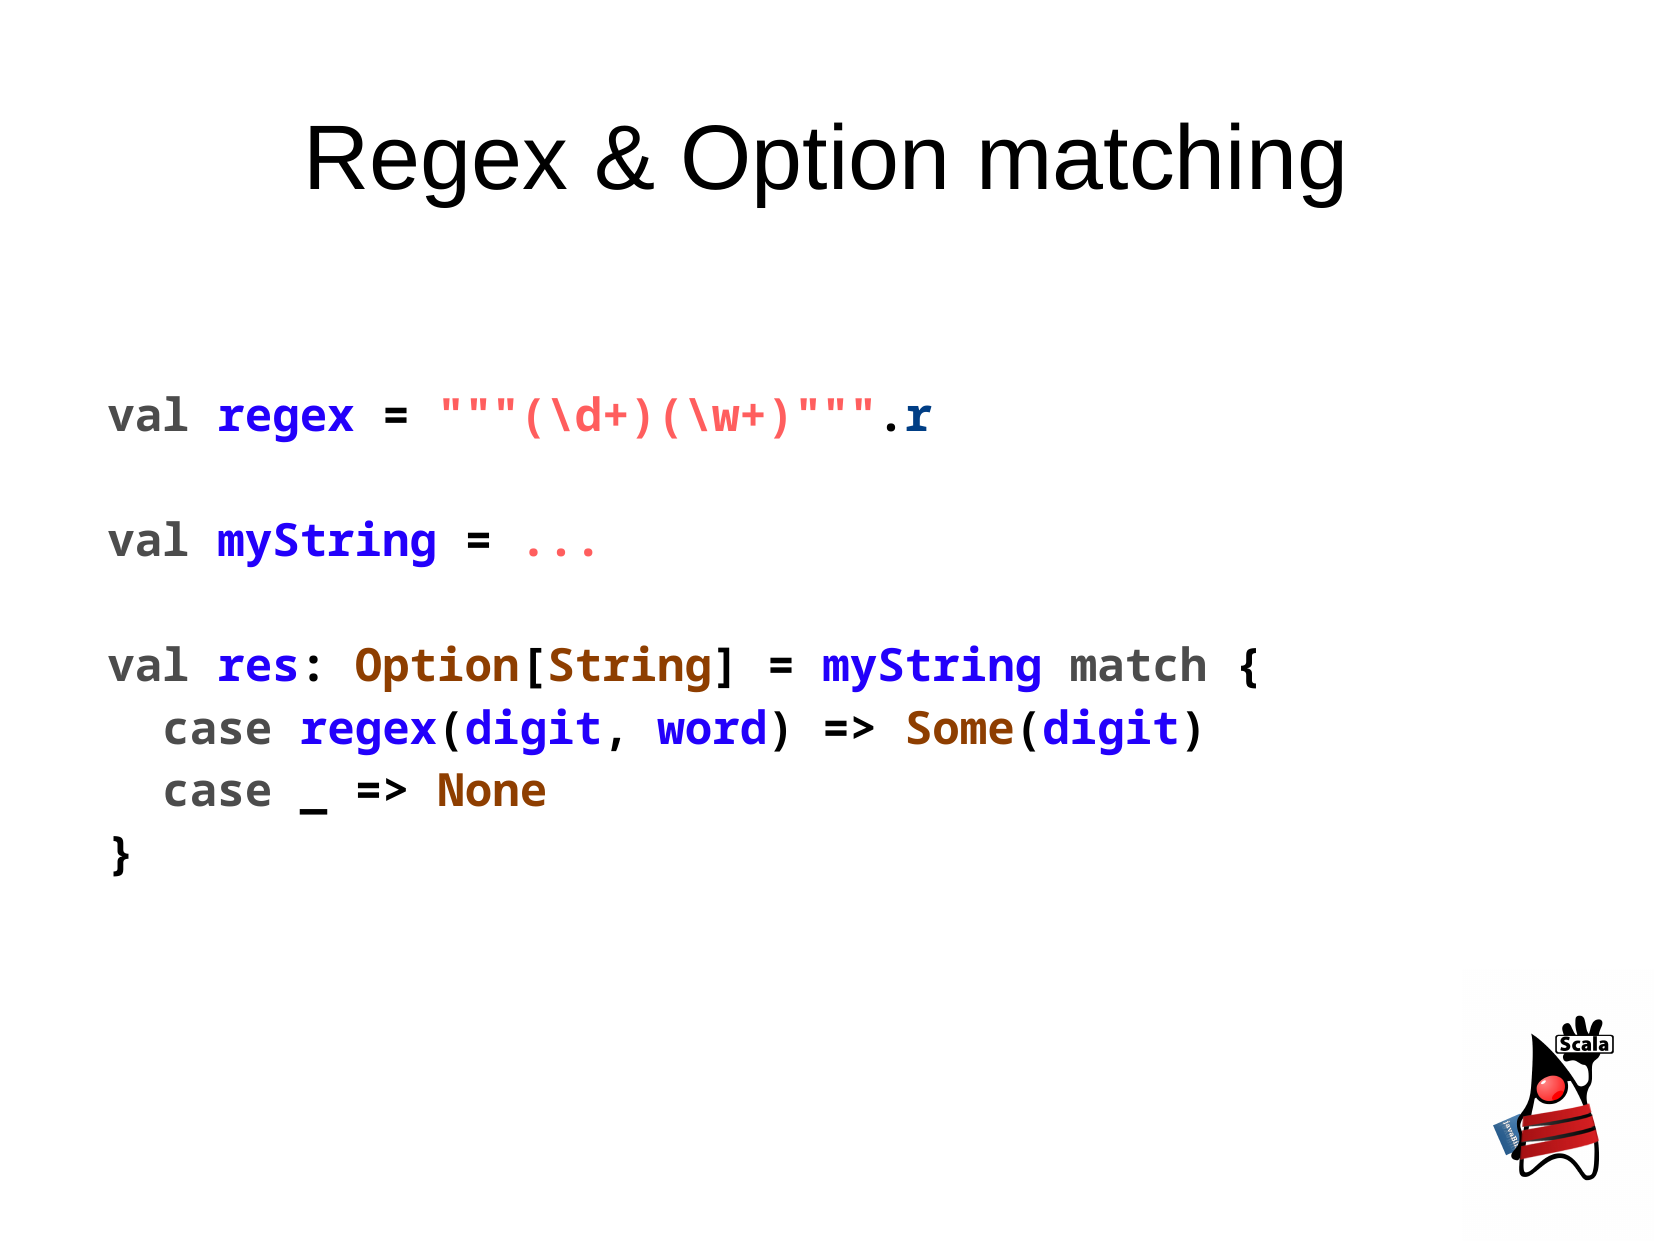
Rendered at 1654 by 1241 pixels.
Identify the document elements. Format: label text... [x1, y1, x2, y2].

text_box val regex = """(\d+)(\w+)""".r val myString = ... val res: Option[String] = myString match { case regex(digit, word) => Some(digit) case _ => None } [37, 375, 1613, 804]
text_box Regex & Option matching [82, 56, 1571, 250]
